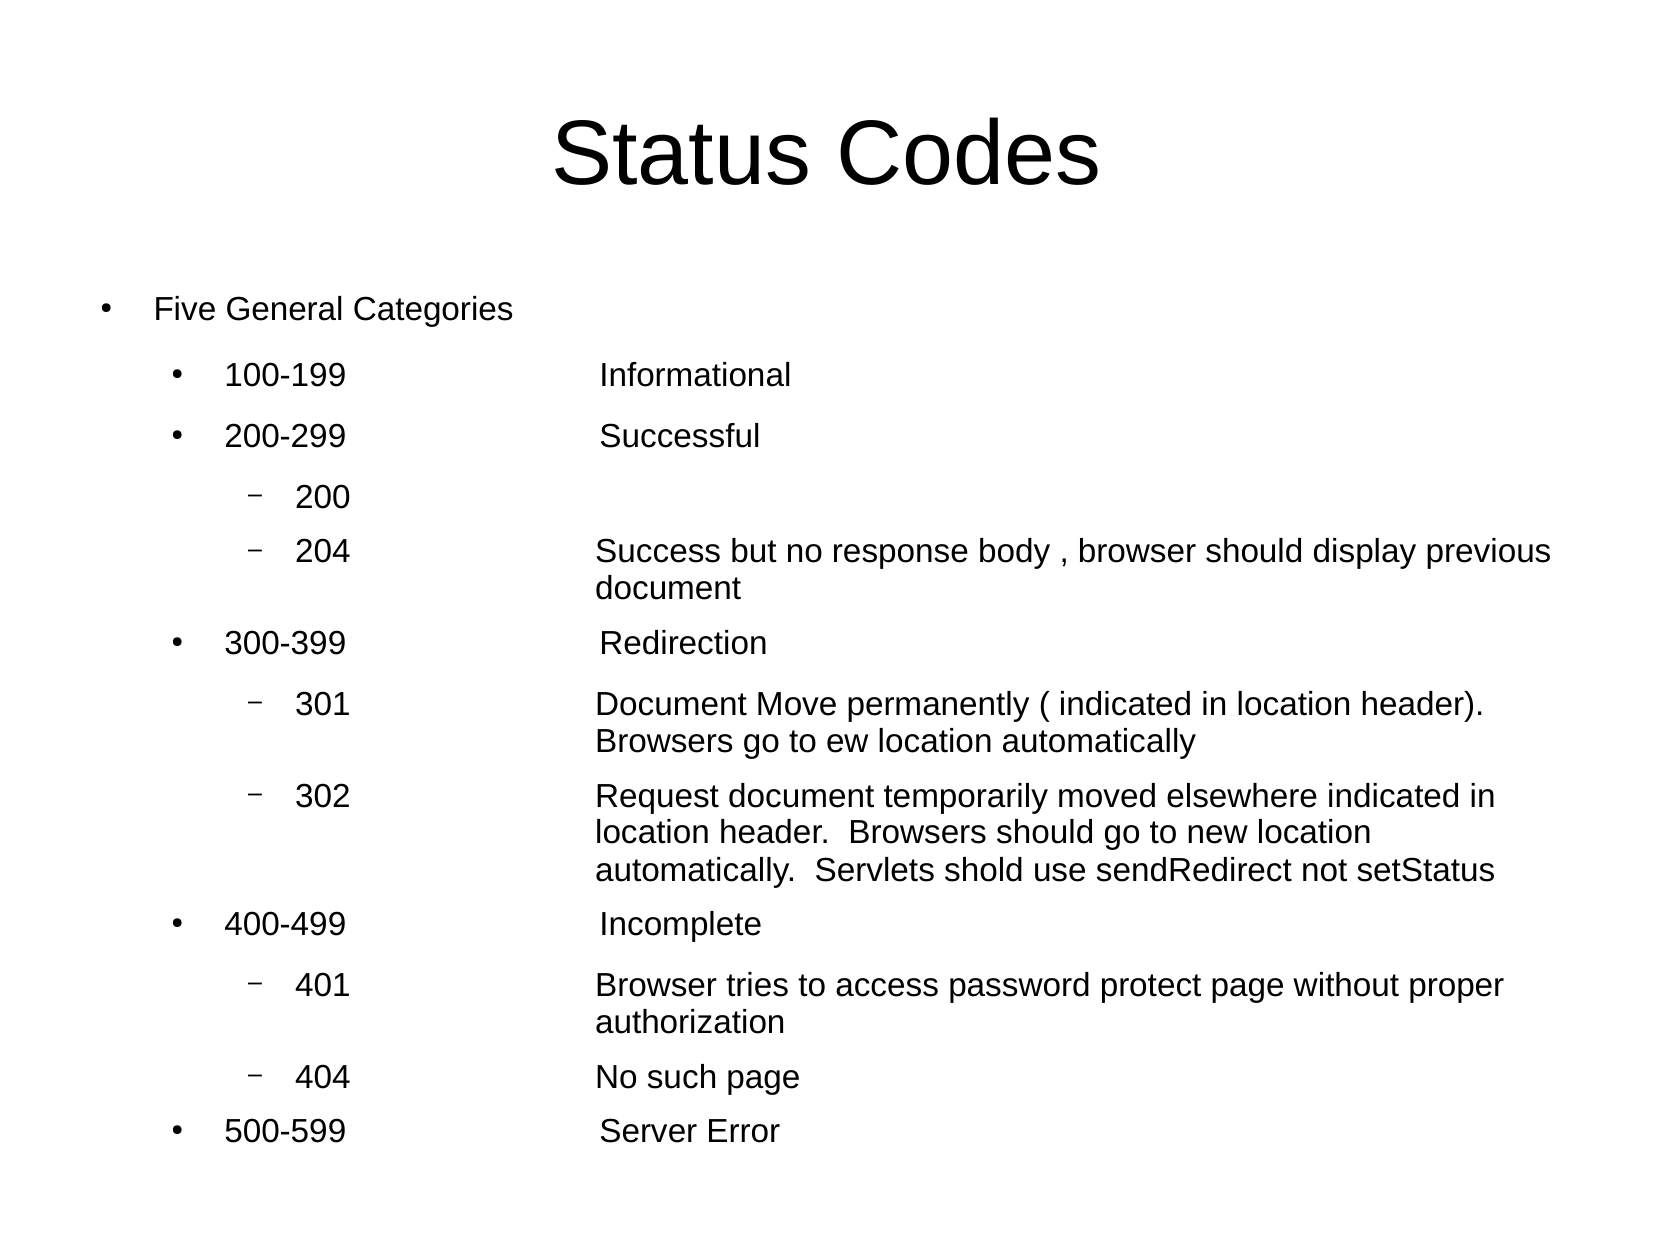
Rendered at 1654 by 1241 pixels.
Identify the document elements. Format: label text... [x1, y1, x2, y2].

title Status Codes [82, 49, 1571, 257]
list Five General Categories 100-199 Informational 200-299 Successful 200 204 Success but no response body , browser should display previous document 300-399 Redirection 301 Document Move permanently ( indicated in location header). Browsers go to ew location automatically 302 Request document temporarily moved elsewhere indicated in location header. Browsers should go to new location automatically. Servlets shold use sendRedirect not setStatus 400-499 Incomplete 401 Browser tries to access password protect page without proper authorization 404 No such page 500-599 Server Error [82, 290, 1571, 1155]
